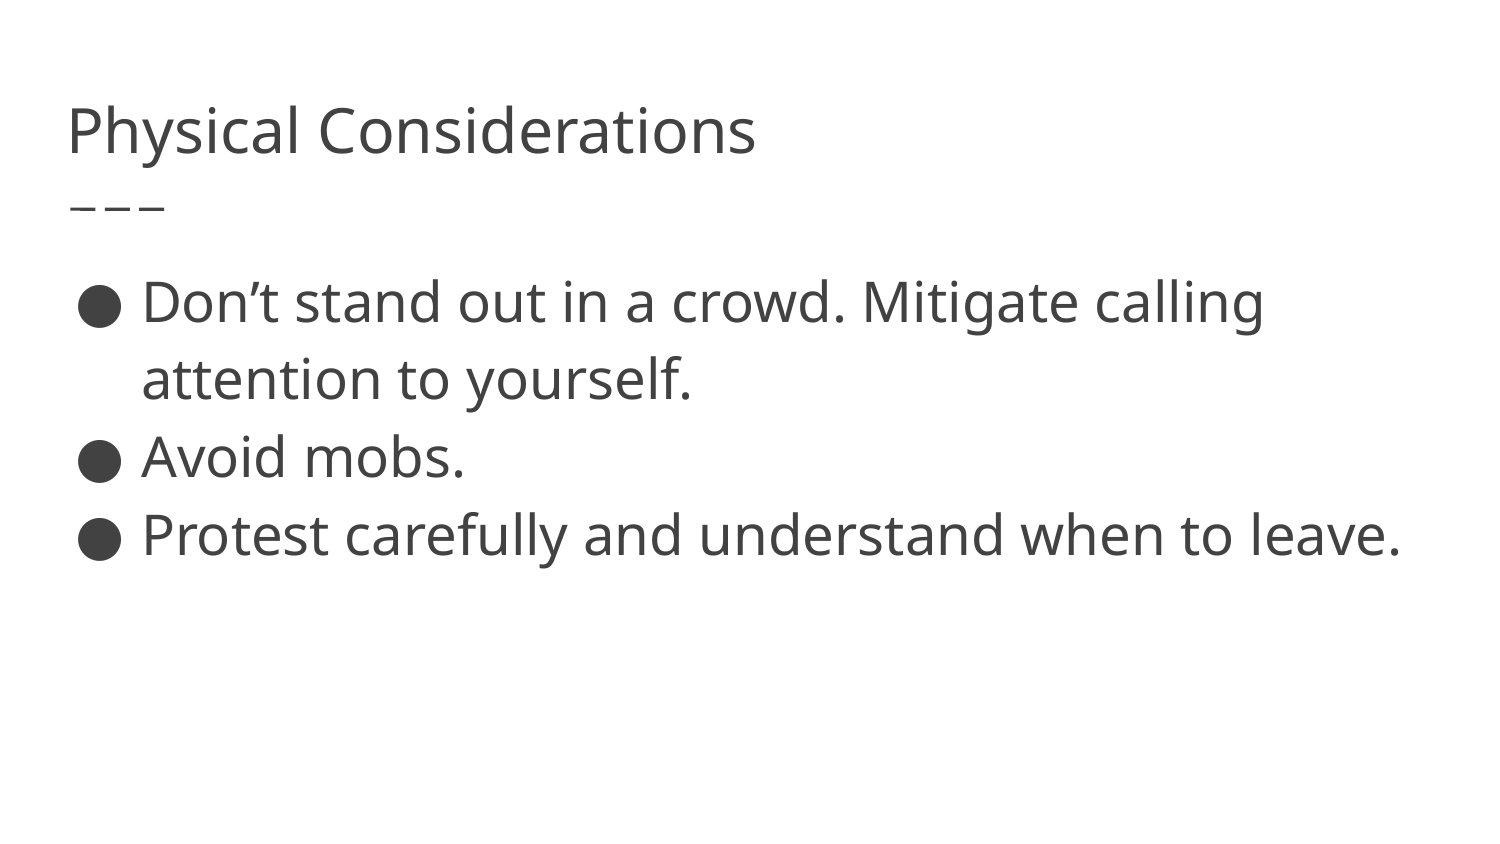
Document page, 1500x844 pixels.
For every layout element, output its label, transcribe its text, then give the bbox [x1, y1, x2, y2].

list Don’t stand out in a crowd. Mitigate calling attention to yourself. Avoid mobs. Protest carefully and understand when to leave. [51, 240, 1495, 750]
title Physical Considerations [51, 61, 1449, 182]
